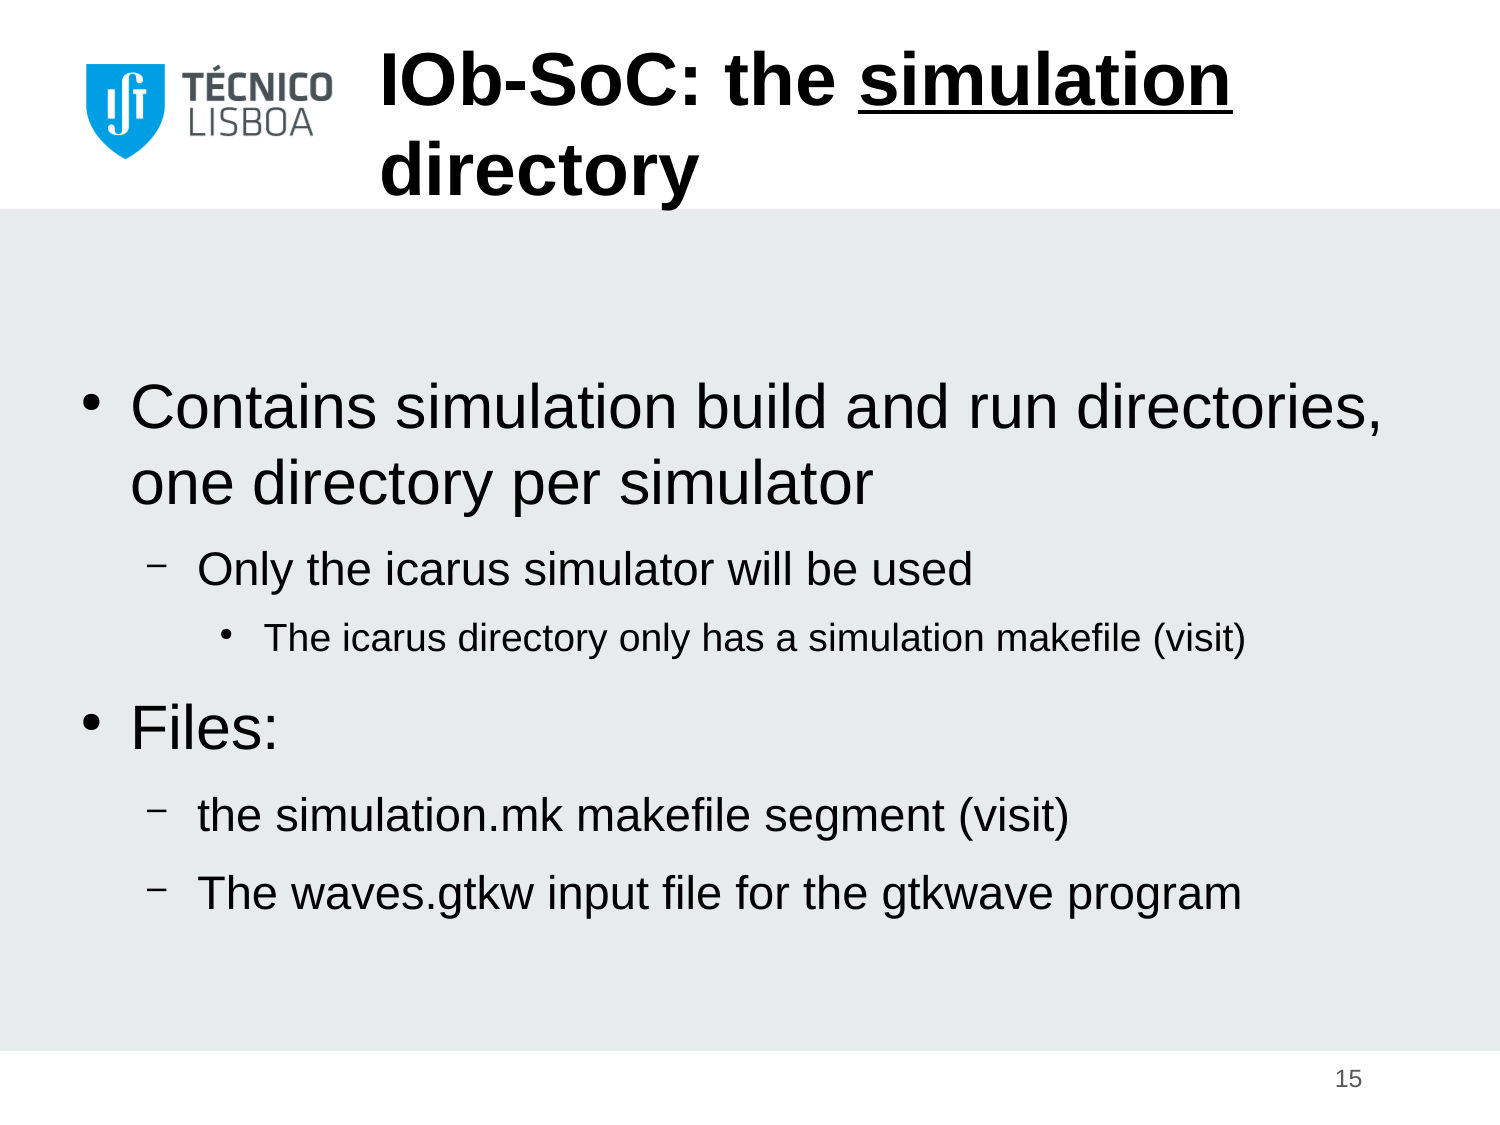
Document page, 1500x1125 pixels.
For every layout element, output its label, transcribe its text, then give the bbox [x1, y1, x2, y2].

list Contains simulation build and run directories, one directory per simulator Only the icarus simulator will be used The icarus directory only has a simulation makefile (visit) Files: the simulation.mk makefile segment (visit) The waves.gtkw input file for the gtkwave program [63, 366, 1477, 1028]
picture [0, 0, 1500, 1125]
title IOb-SoC: the simulation directory [364, 16, 1478, 225]
